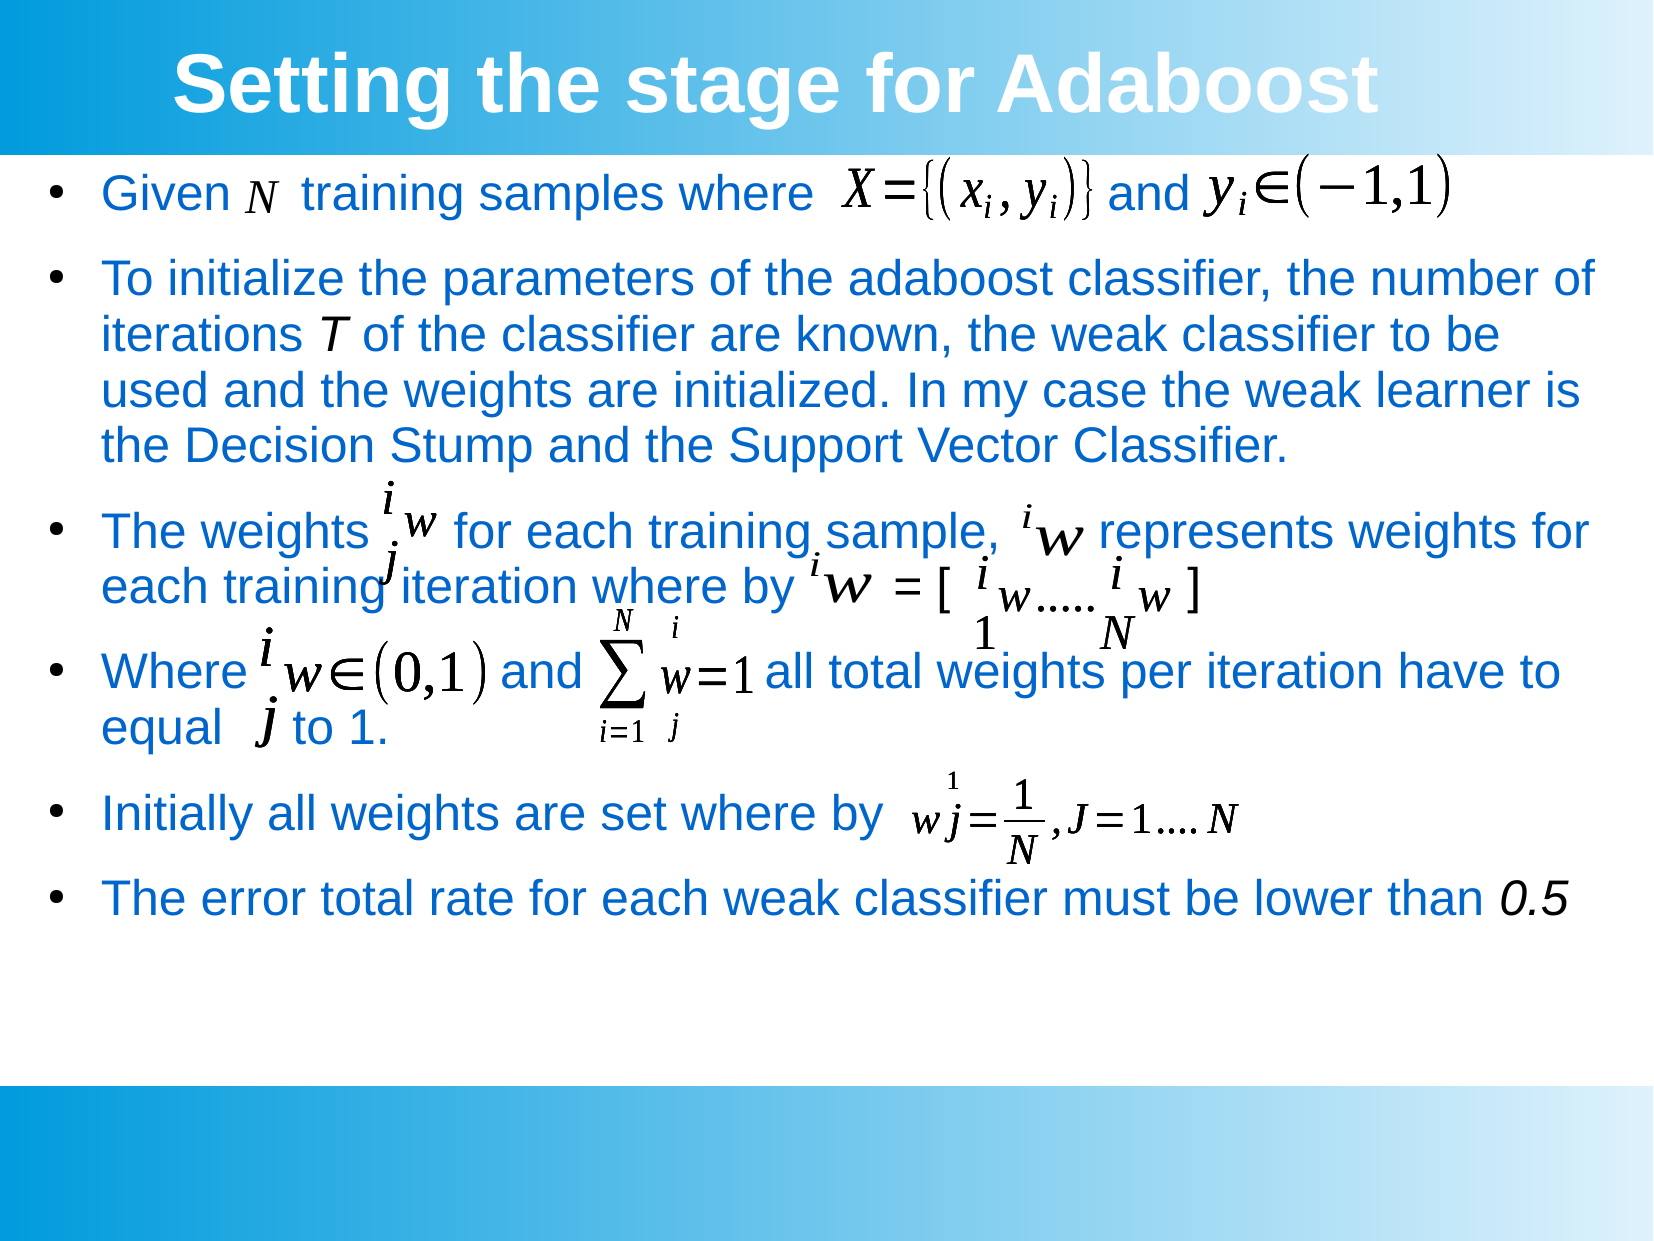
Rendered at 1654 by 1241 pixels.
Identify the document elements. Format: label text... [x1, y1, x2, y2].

list Given training samples where and To initialize the parameters of the adaboost classifier, the number of iterations T of the classifier are known, the weak classifier to be used and the weights are initialized. In my case the weak learner is the Decision Stump and the Support Vector Classifier. The weights for each training sample, represents weights for each training iteration where by = [ ] Where and all total weights per iteration have to equal to 1. Initially all weights are set where by The error total rate for each weak classifier must be lower than 0.5 [30, 165, 1621, 1081]
chart [366, 471, 451, 586]
chart [1186, 150, 1471, 226]
chart [827, 152, 1110, 228]
chart [240, 615, 503, 748]
chart [960, 495, 1187, 661]
chart [229, 171, 293, 226]
chart [585, 600, 766, 751]
chart [900, 765, 1252, 874]
text_box Setting the stage for Adaboost [157, 30, 1396, 138]
chart [789, 542, 895, 618]
